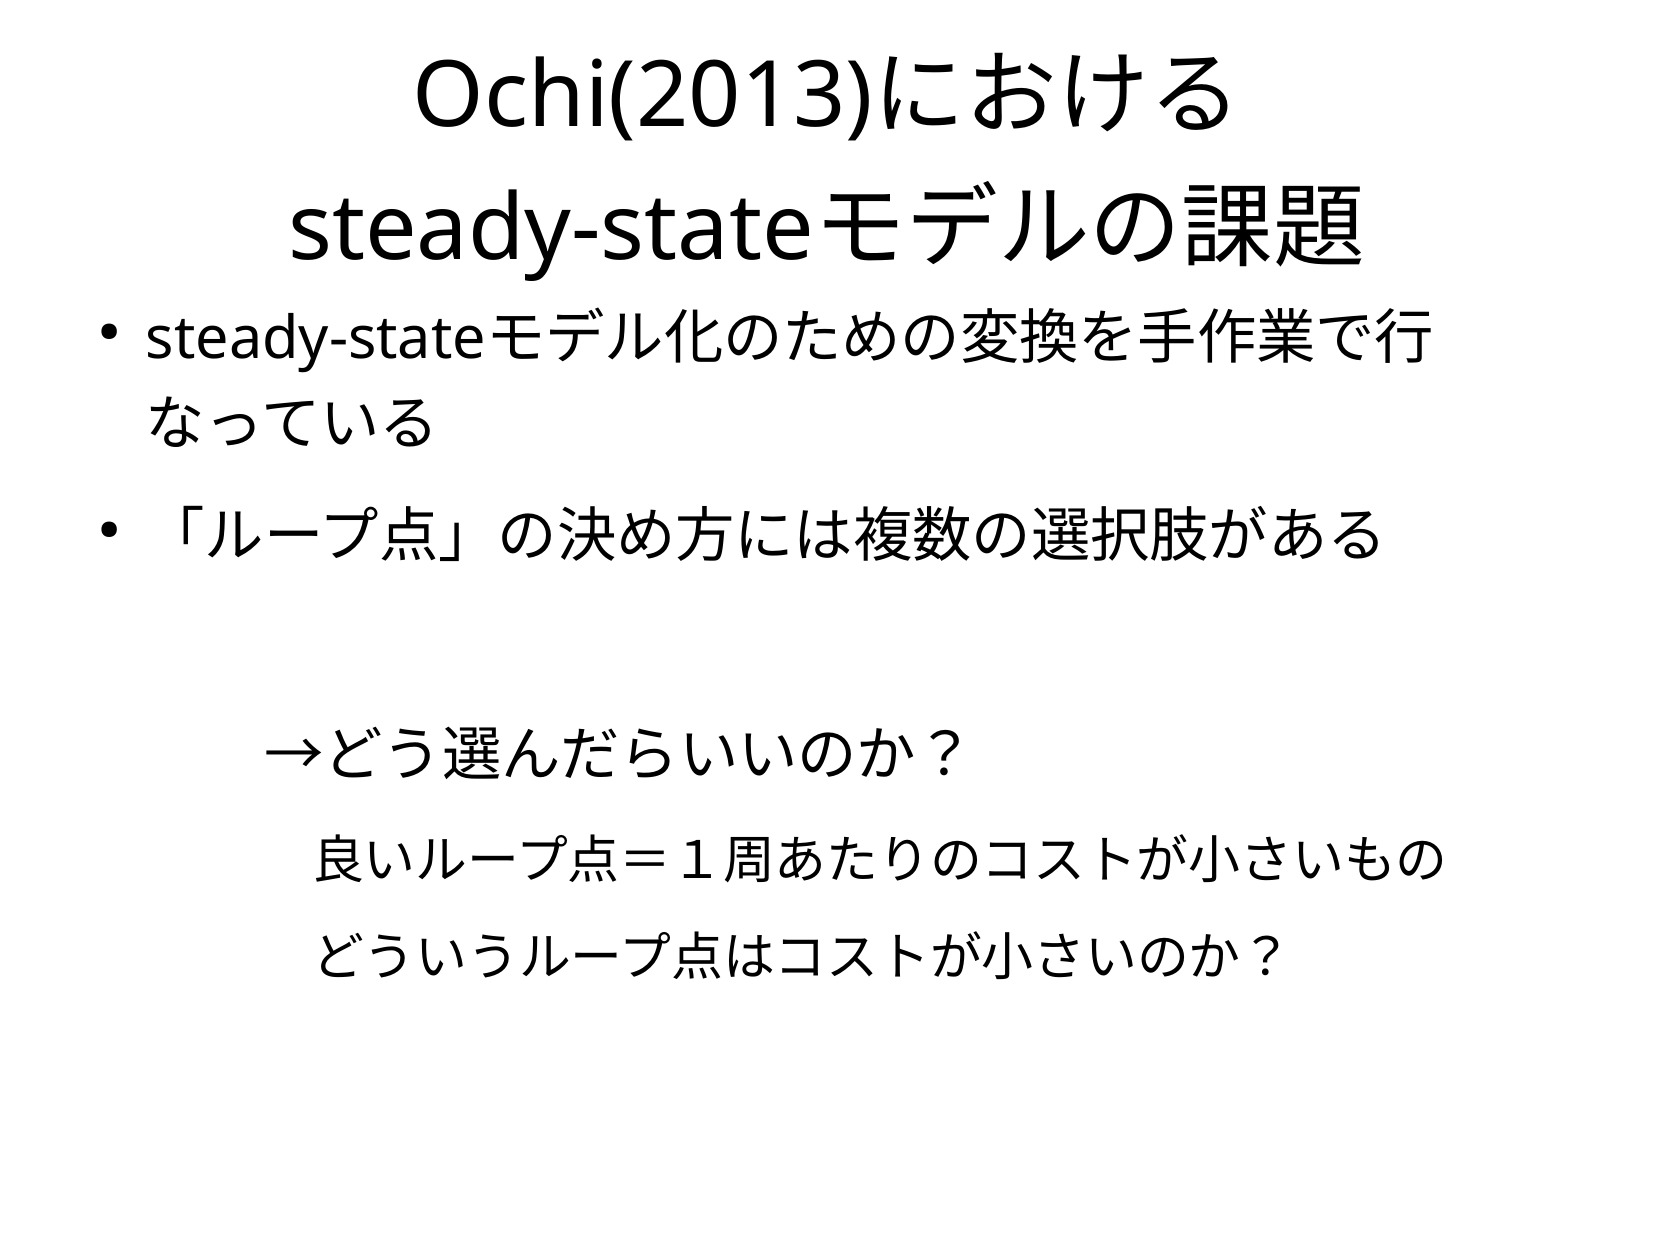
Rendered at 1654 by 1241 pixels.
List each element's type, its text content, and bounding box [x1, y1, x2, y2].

title Ochi(2013)における steady-stateモデルの課題 [82, 49, 1571, 257]
list steady-stateモデル化のための変換を手作業で行なっている 「ループ点」の決め方には複数の選択肢がある →どう選んだらいいのか？ 良いループ点＝１周あたりのコストが小さいもの どういうループ点はコストが小さいのか？ [82, 290, 1538, 1004]
